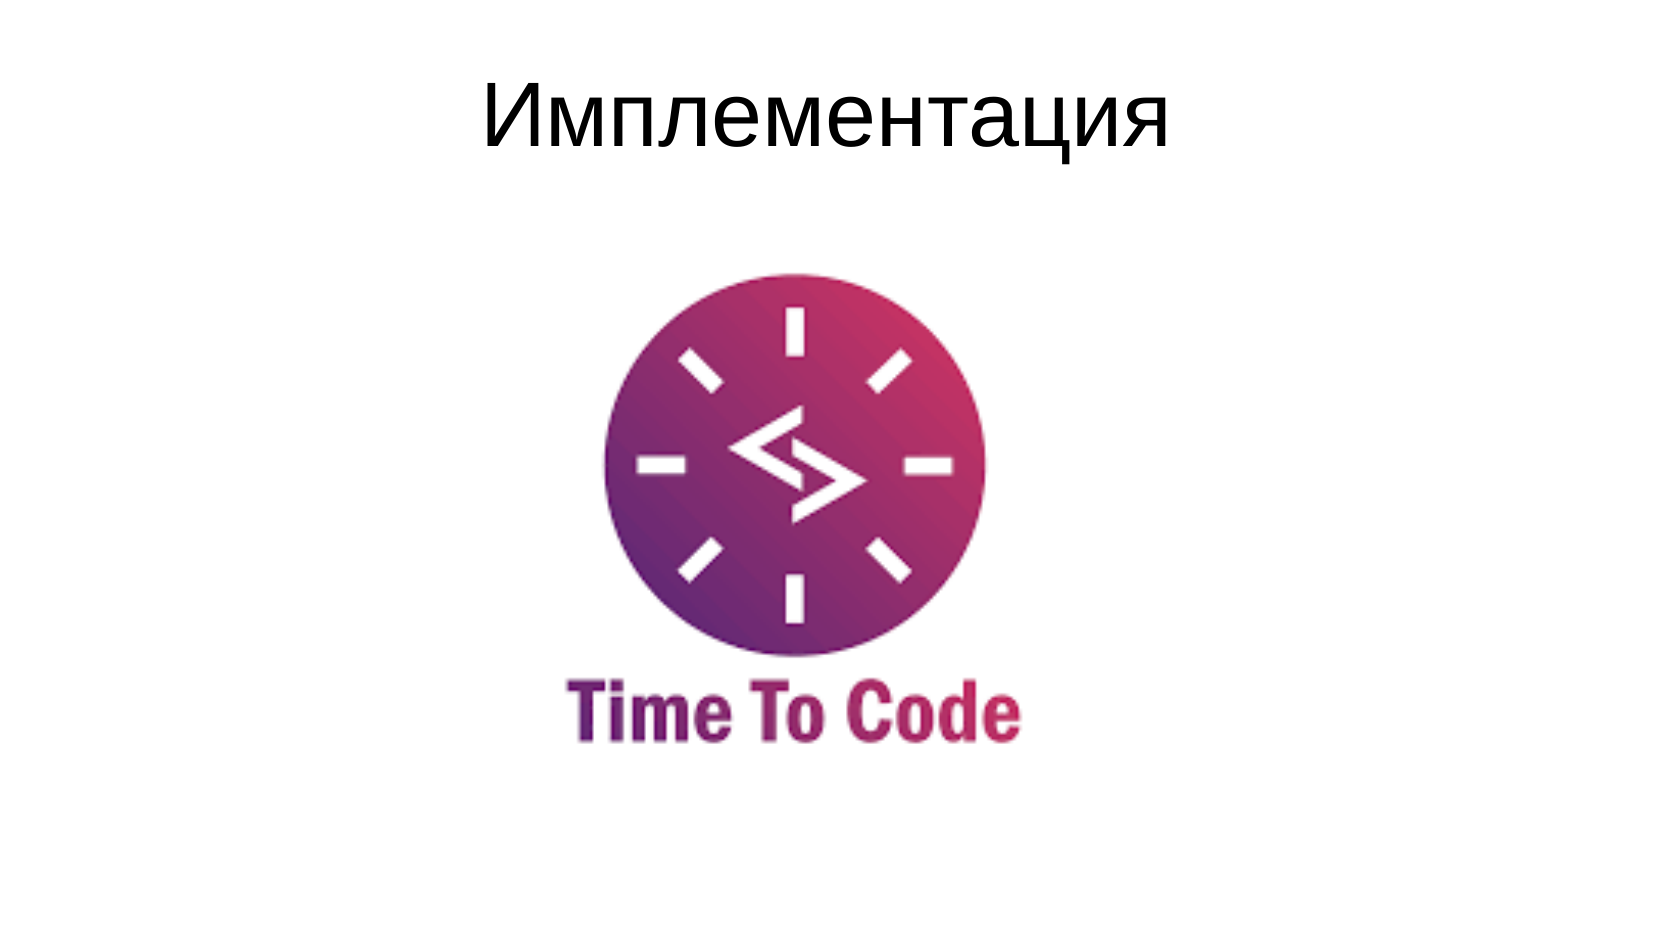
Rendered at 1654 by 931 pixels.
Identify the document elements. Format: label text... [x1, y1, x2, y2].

title Имплементация [82, 37, 1571, 193]
picture [450, 192, 1139, 882]
